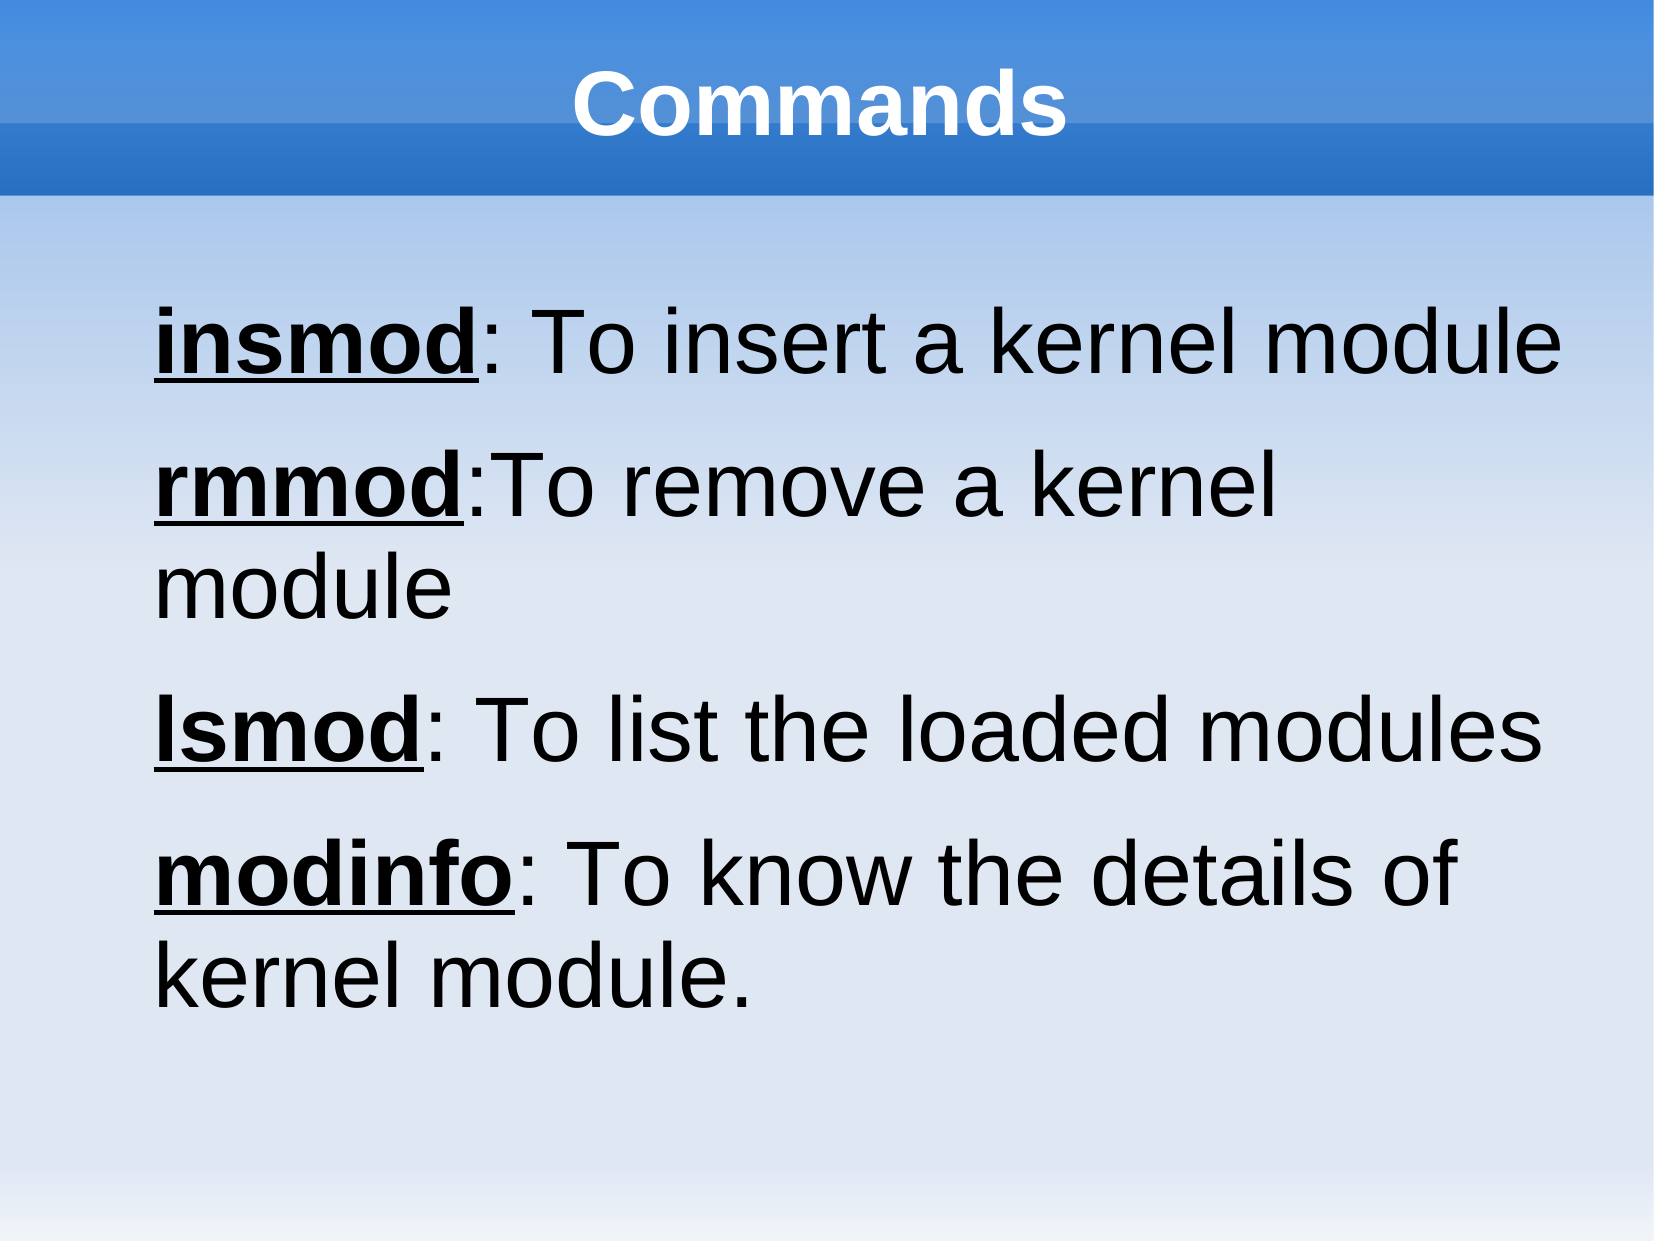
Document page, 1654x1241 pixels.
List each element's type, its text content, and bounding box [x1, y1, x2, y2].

title Commands [76, 7, 1565, 200]
picture [0, 0, 1654, 1241]
list insmod: To insert a kernel module rmmod:To remove a kernel module lsmod: To list the loaded modules modinfo: To know the details of kernel module. [82, 290, 1571, 1094]
